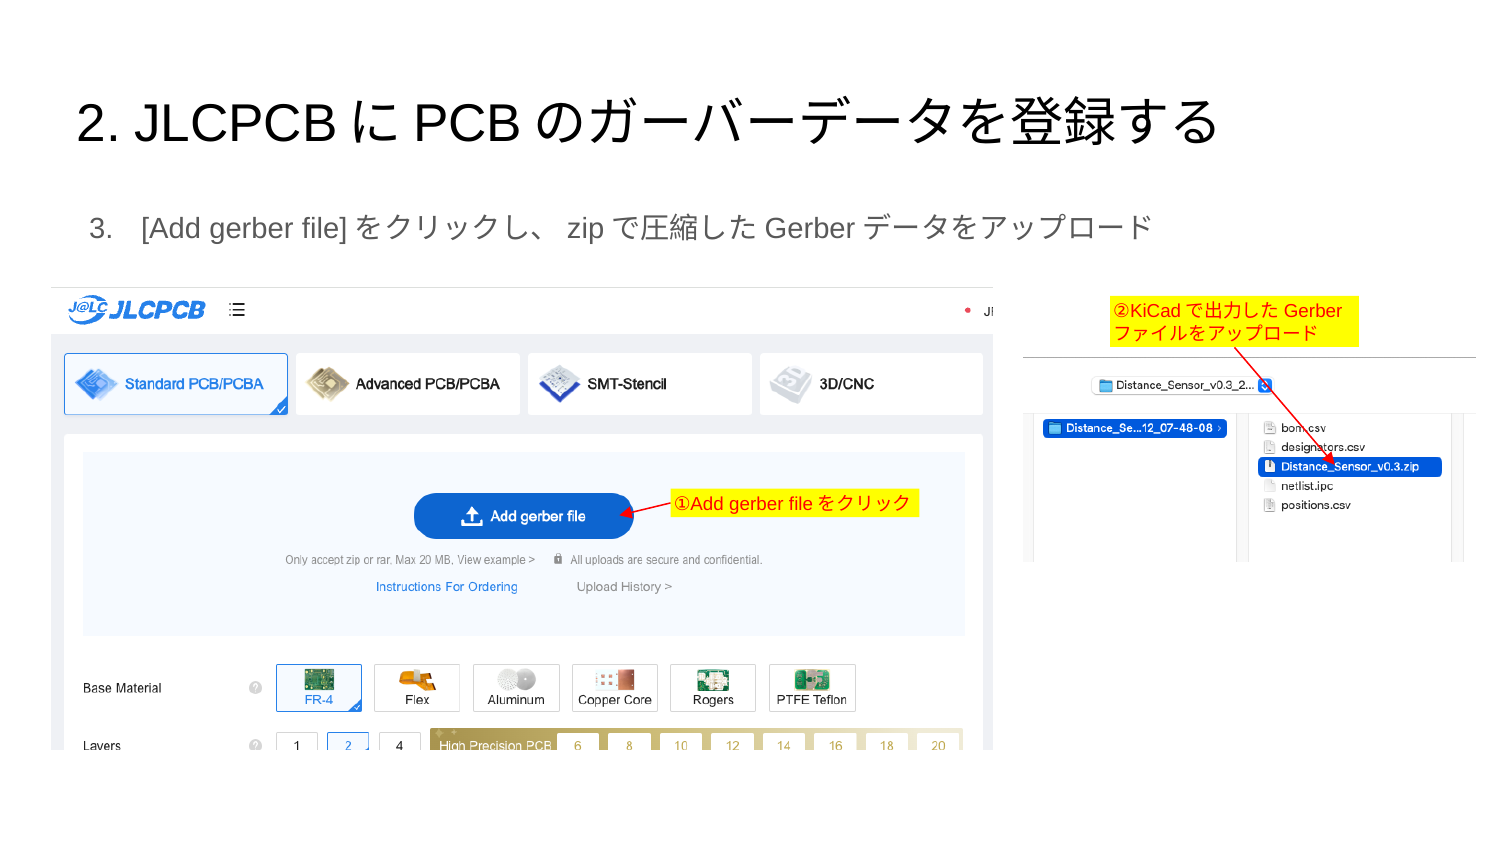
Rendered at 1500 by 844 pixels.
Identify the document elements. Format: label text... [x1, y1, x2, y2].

list [Add gerber file]をクリックし、zipで圧縮したGerberデータをアップロード [51, 189, 1449, 750]
picture [51, 287, 993, 750]
text_box ①Add gerber fileをクリック [670, 488, 920, 518]
title JLCPCBにPCBのガーバーデータを登録する [51, 72, 1449, 167]
picture [1449, 357, 1476, 562]
text_box ②KiCadで出力したGerberファイルをアップロード [1110, 295, 1359, 347]
